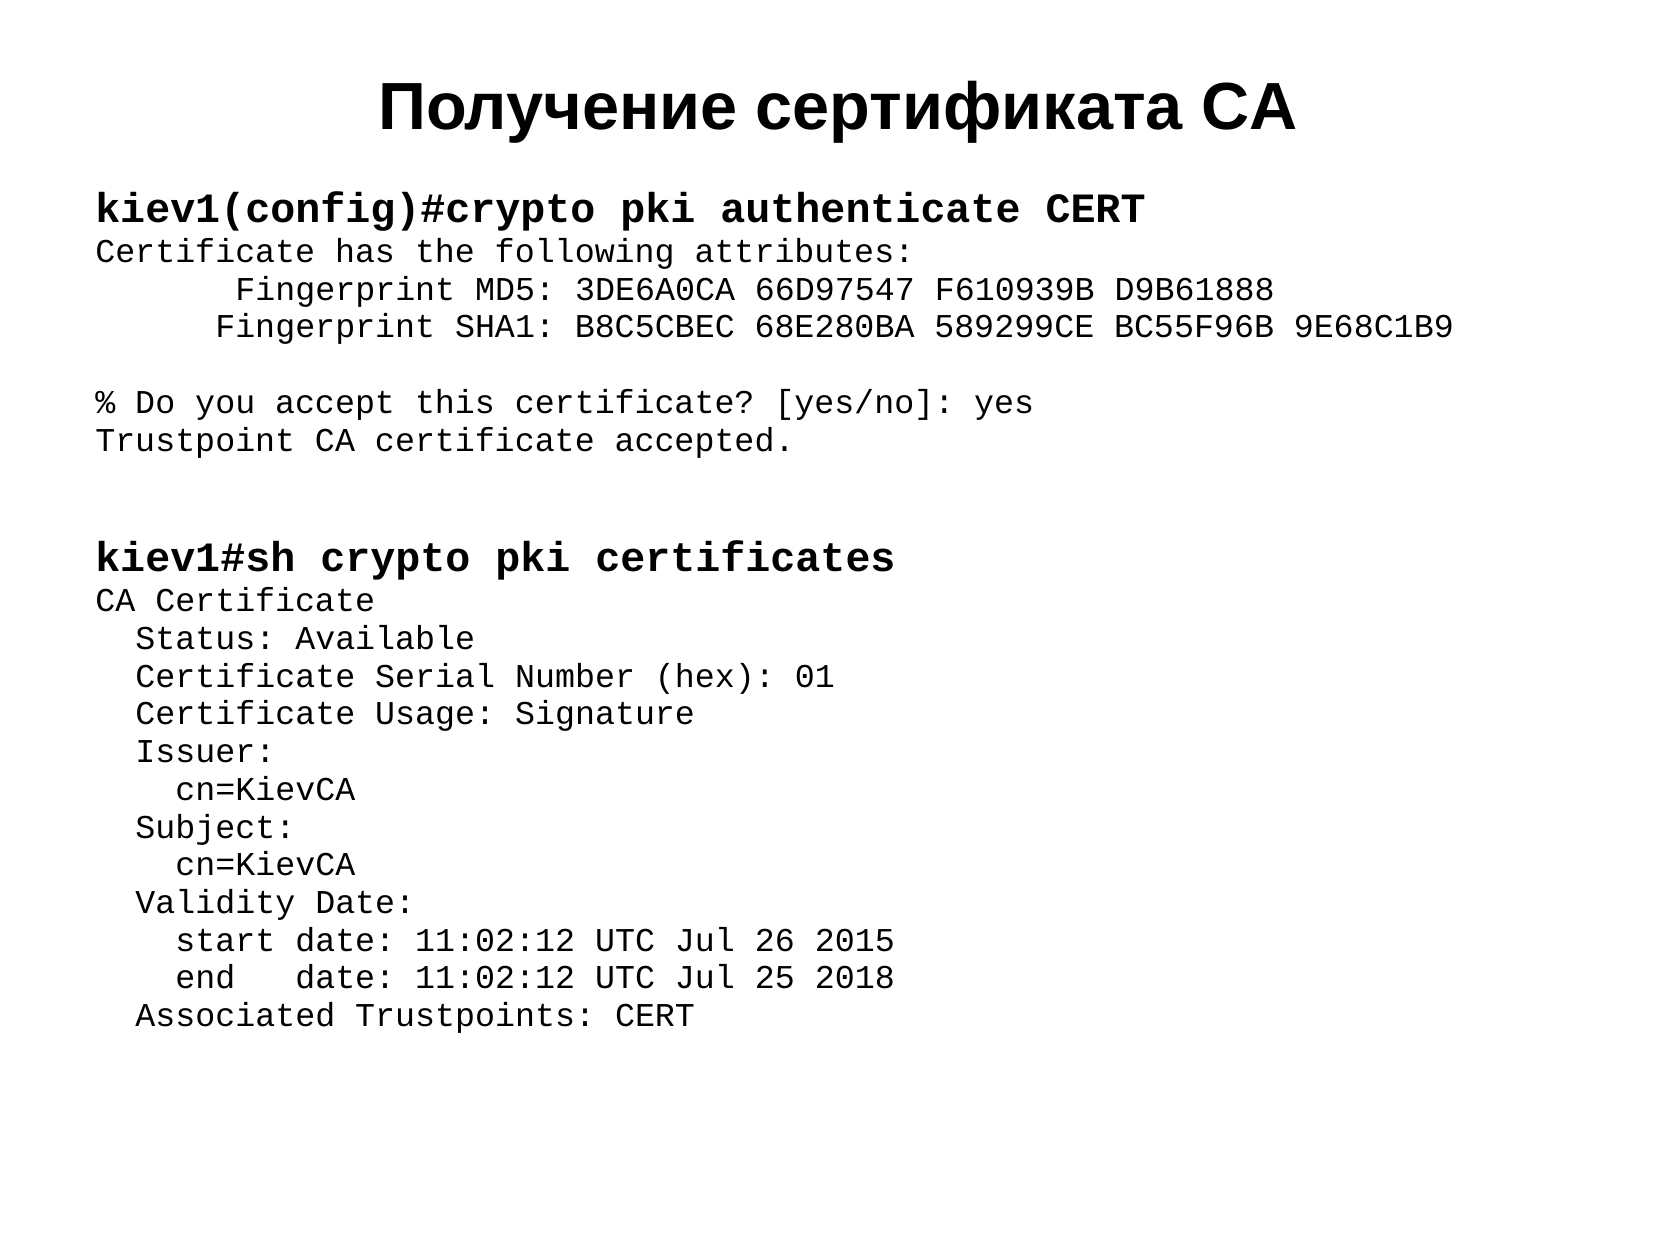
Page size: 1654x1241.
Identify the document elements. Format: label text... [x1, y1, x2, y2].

list kiev1(config)#crypto pki authenticate CERT Certificate has the following attributes: Fingerprint MD5: 3DE6A0CA 66D97547 F610939B D9B61888 Fingerprint SHA1: B8C5CBEC 68E280BA 589299CE BC55F96B 9E68C1B9 % Do you accept this certificate? [yes/no]: yes Trustpoint CA certificate accepted. kiev1#sh crypto pki certificates CA Certificate Status: Available Certificate Serial Number (hex): 01 Certificate Usage: Signature Issuer: cn=KievCA Subject: cn=KievCA Validity Date: start date: 11:02:12 UTC Jul 26 2015 end date: 11:02:12 UTC Jul 25 2018 Associated Trustpoints: CERT [95, 187, 1538, 1208]
text_box Получение сертификата CA [64, 37, 1613, 151]
